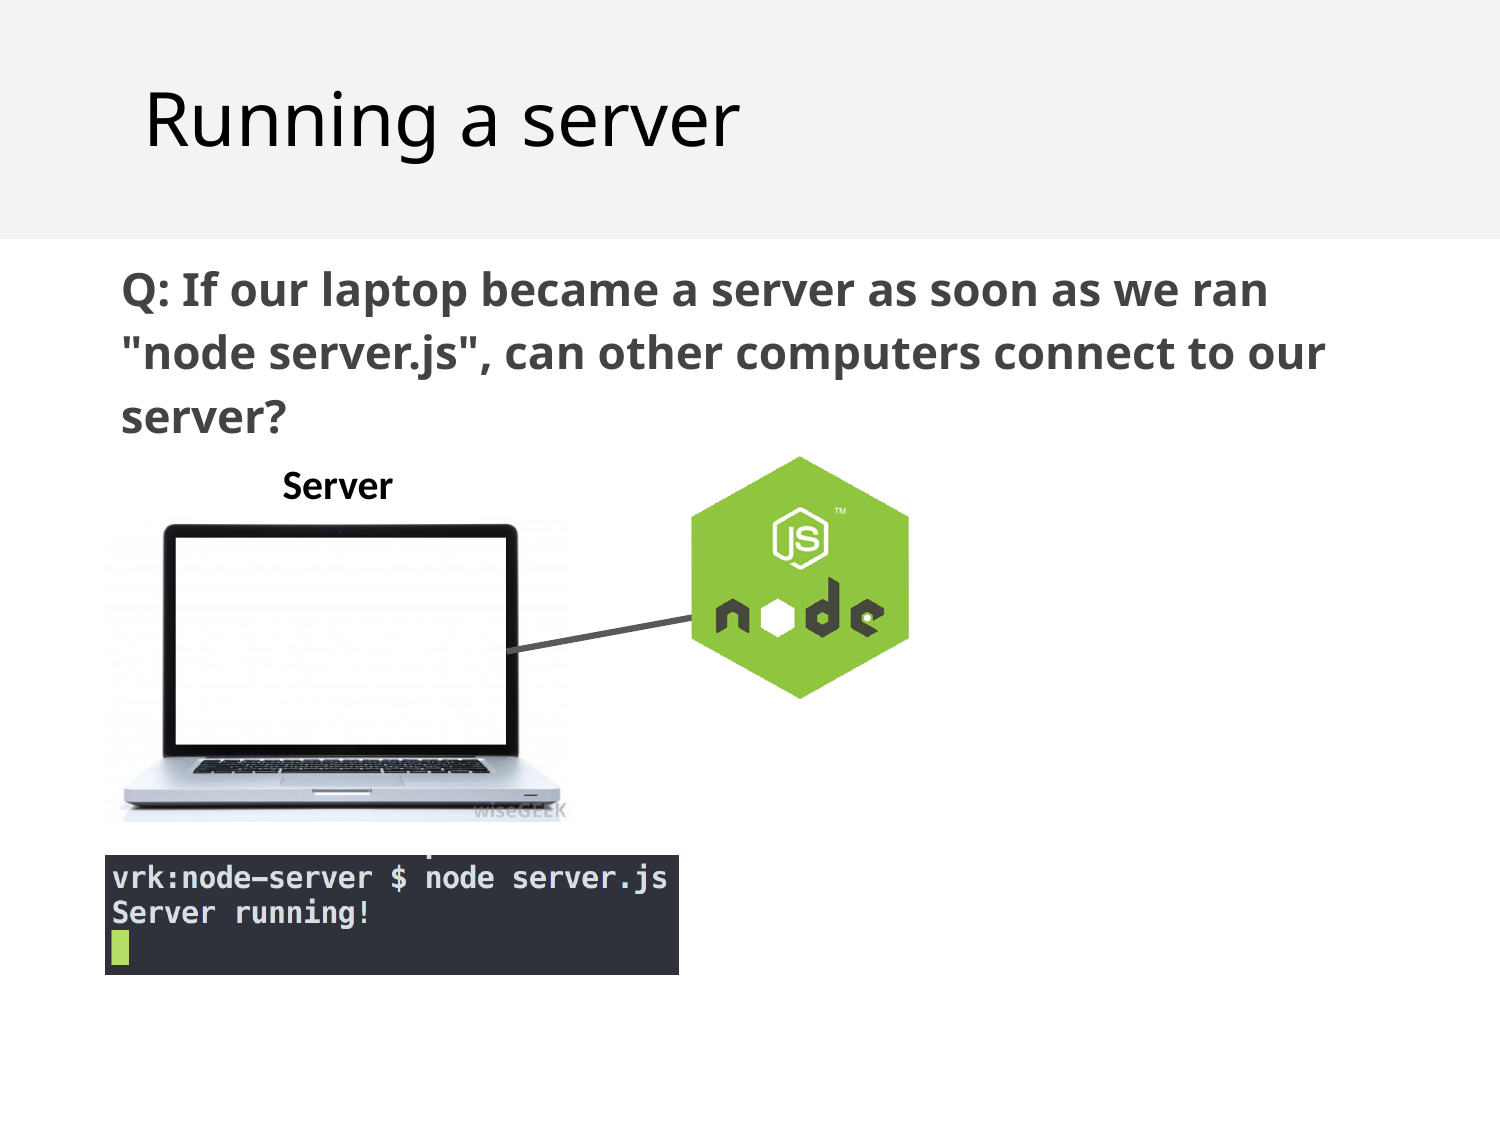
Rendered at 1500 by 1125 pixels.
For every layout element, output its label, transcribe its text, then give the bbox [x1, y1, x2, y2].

list Q: If our laptop became a server as soon as we ran "node server.js", can other computers connect to our server? [105, 237, 1396, 397]
picture [674, 453, 924, 703]
picture [105, 517, 571, 822]
picture [105, 855, 679, 975]
text_box Server [215, 426, 461, 540]
title Running a server [128, 56, 1372, 183]
